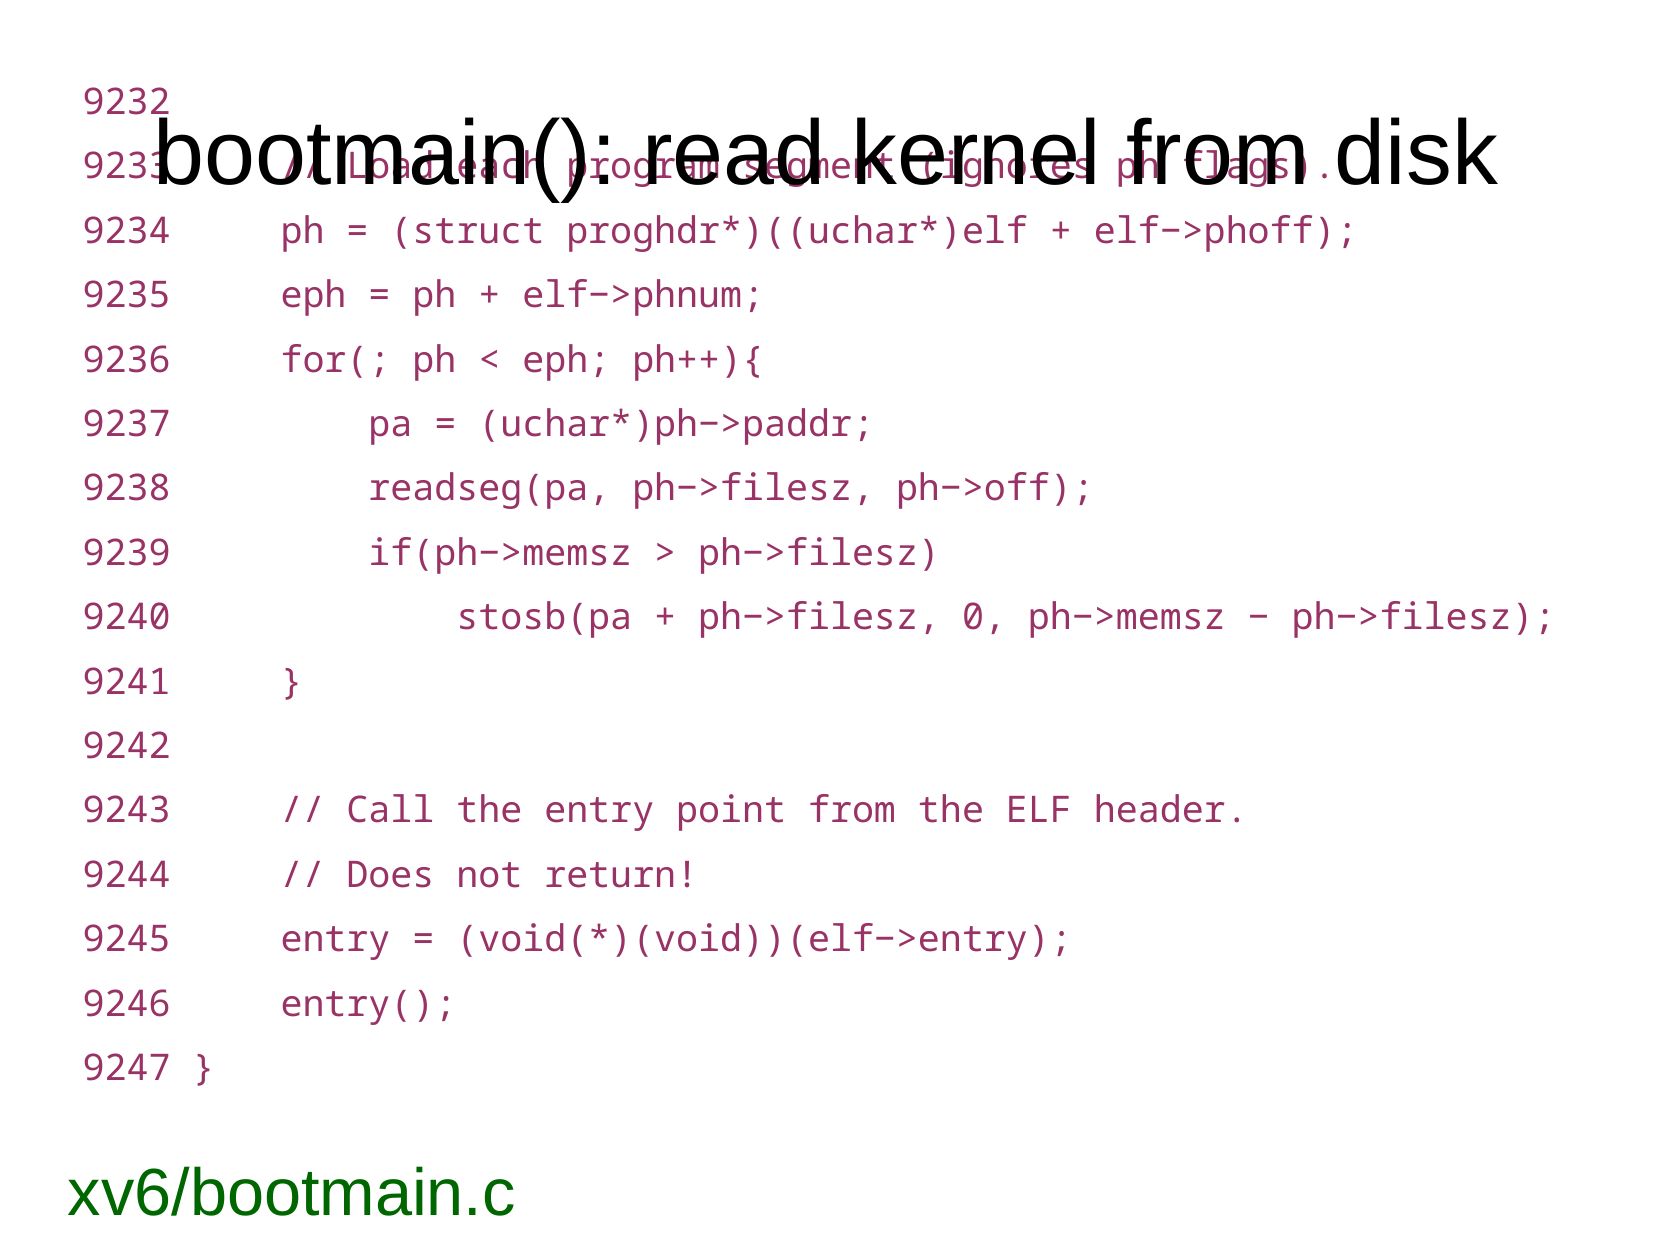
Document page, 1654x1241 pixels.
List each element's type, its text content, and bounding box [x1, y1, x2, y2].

list 9232 9233 // Load each program segment (ignores ph flags). 9234 ph = (struct proghdr*)((uchar*)elf + elf−>phoff); 9235 eph = ph + elf−>phnum; 9236 for(; ph < eph; ph++){ 9237 pa = (uchar*)ph−>paddr; 9238 readseg(pa, ph−>filesz, ph−>off); 9239 if(ph−>memsz > ph−>filesz) 9240 stosb(pa + ph−>filesz, 0, ph−>memsz − ph−>filesz); 9241 } 9242 9243 // Call the entry point from the ELF header. 9244 // Does not return! 9245 entry = (void(*)(void))(elf−>entry); 9246 entry(); 9247 } [82, 257, 1571, 1163]
title bootmain(): read kernel from disk [82, 49, 1571, 257]
text_box xv6/bootmain.c [53, 1147, 638, 1238]
